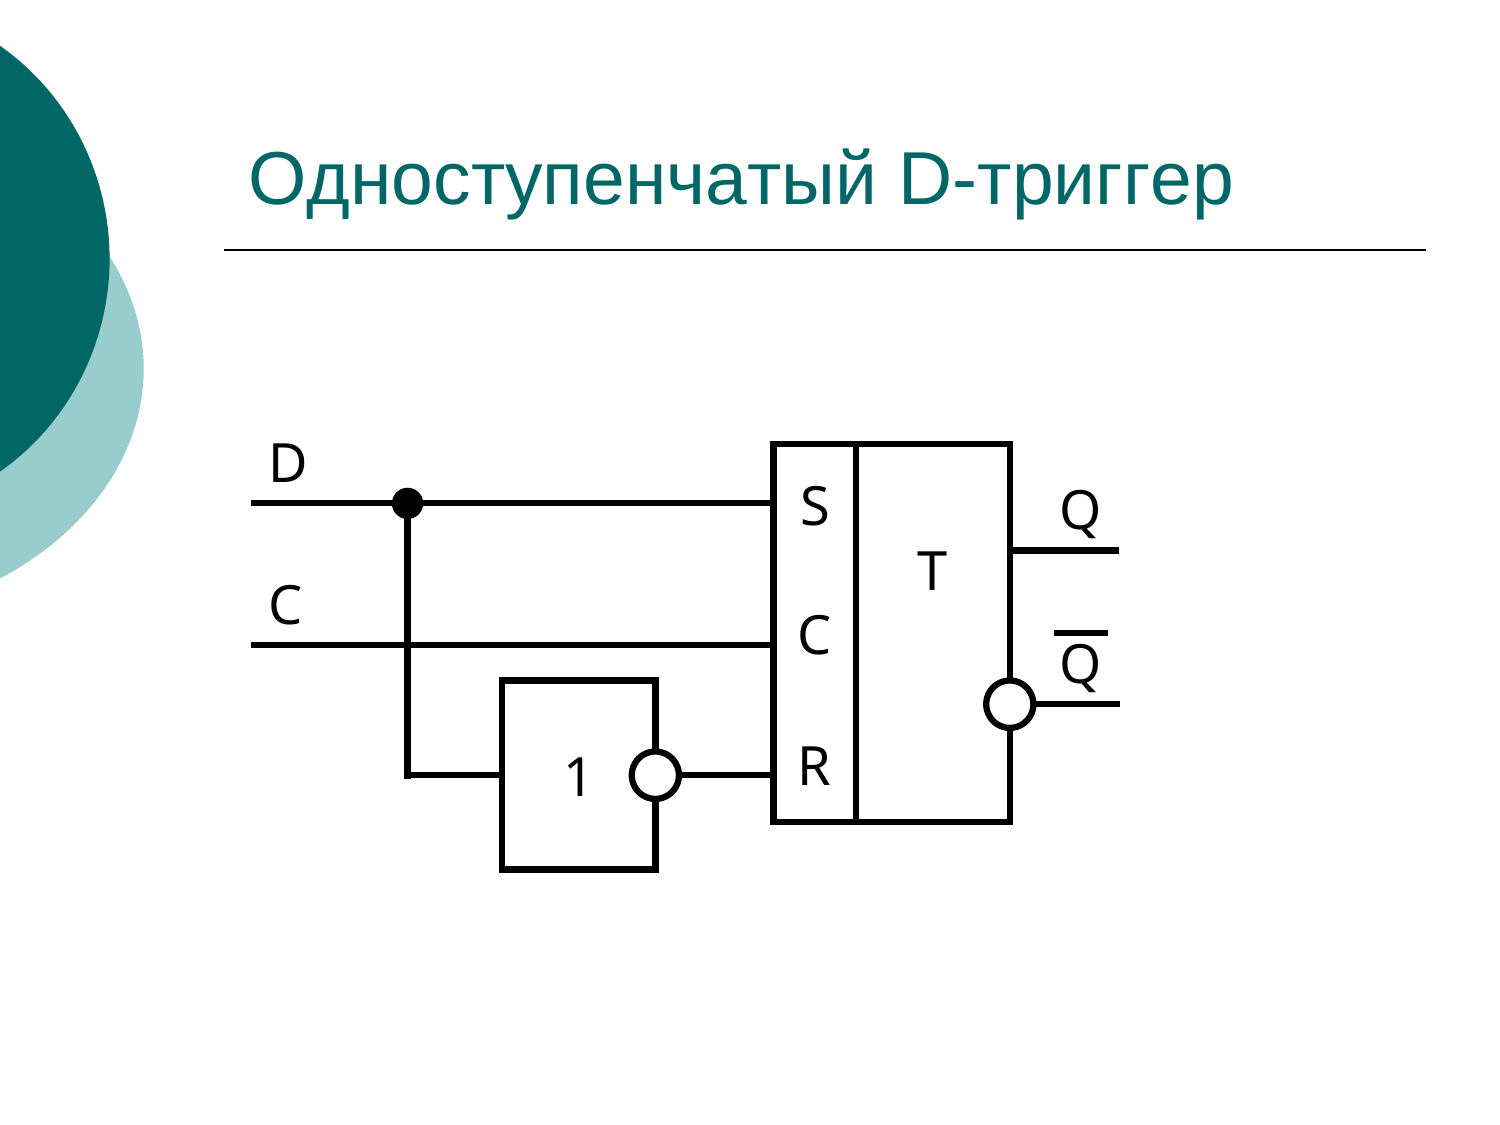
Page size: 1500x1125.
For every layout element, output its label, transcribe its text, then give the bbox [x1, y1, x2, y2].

text_box Q [1045, 621, 1152, 702]
text_box С [253, 562, 361, 643]
text_box [986, 680, 1034, 728]
text_box [631, 751, 679, 799]
text_box 1 [501, 680, 656, 870]
text_box S C R [773, 444, 856, 823]
title Одноступенчатый D-триггер [233, 58, 1416, 228]
text_box D [253, 420, 361, 500]
text_box Q [1045, 467, 1152, 549]
text_box T [856, 444, 1010, 823]
